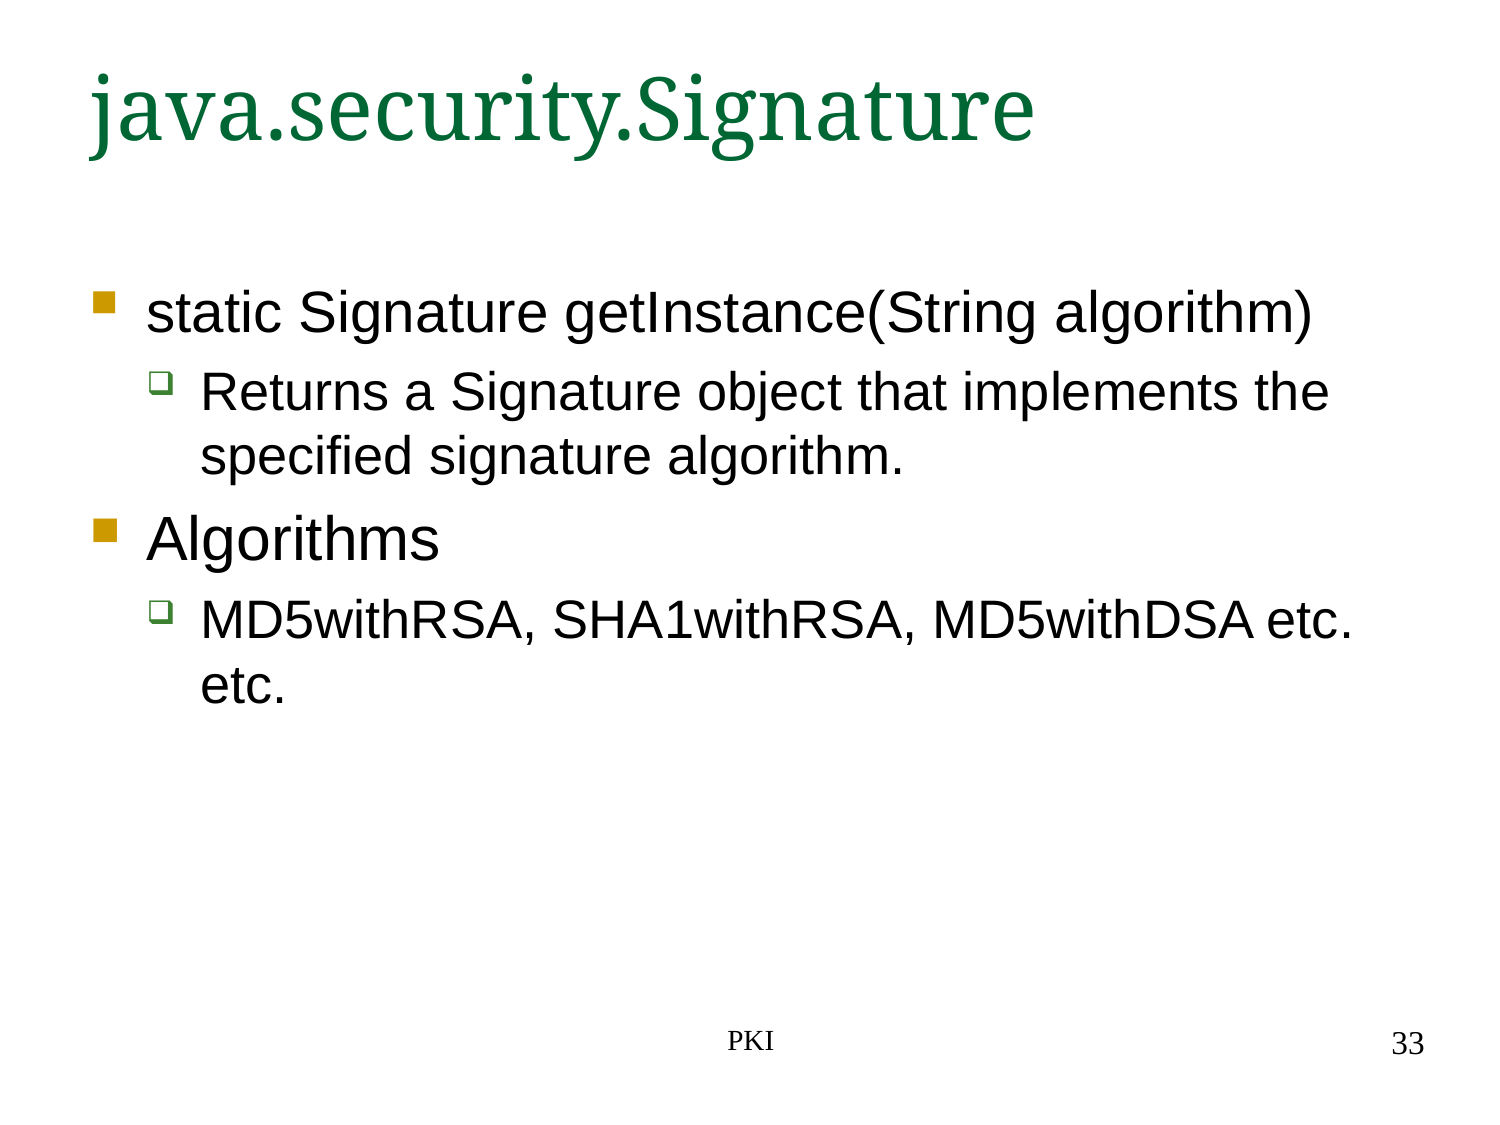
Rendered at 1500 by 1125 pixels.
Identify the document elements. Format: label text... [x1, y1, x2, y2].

list static Signature getInstance(String algorithm) Returns a Signature object that implements the specified signature algorithm. Algorithms MD5withRSA, SHA1withRSA, MD5withDSA etc. etc. [75, 262, 1425, 1006]
title java.security.Signature [75, 45, 1425, 233]
